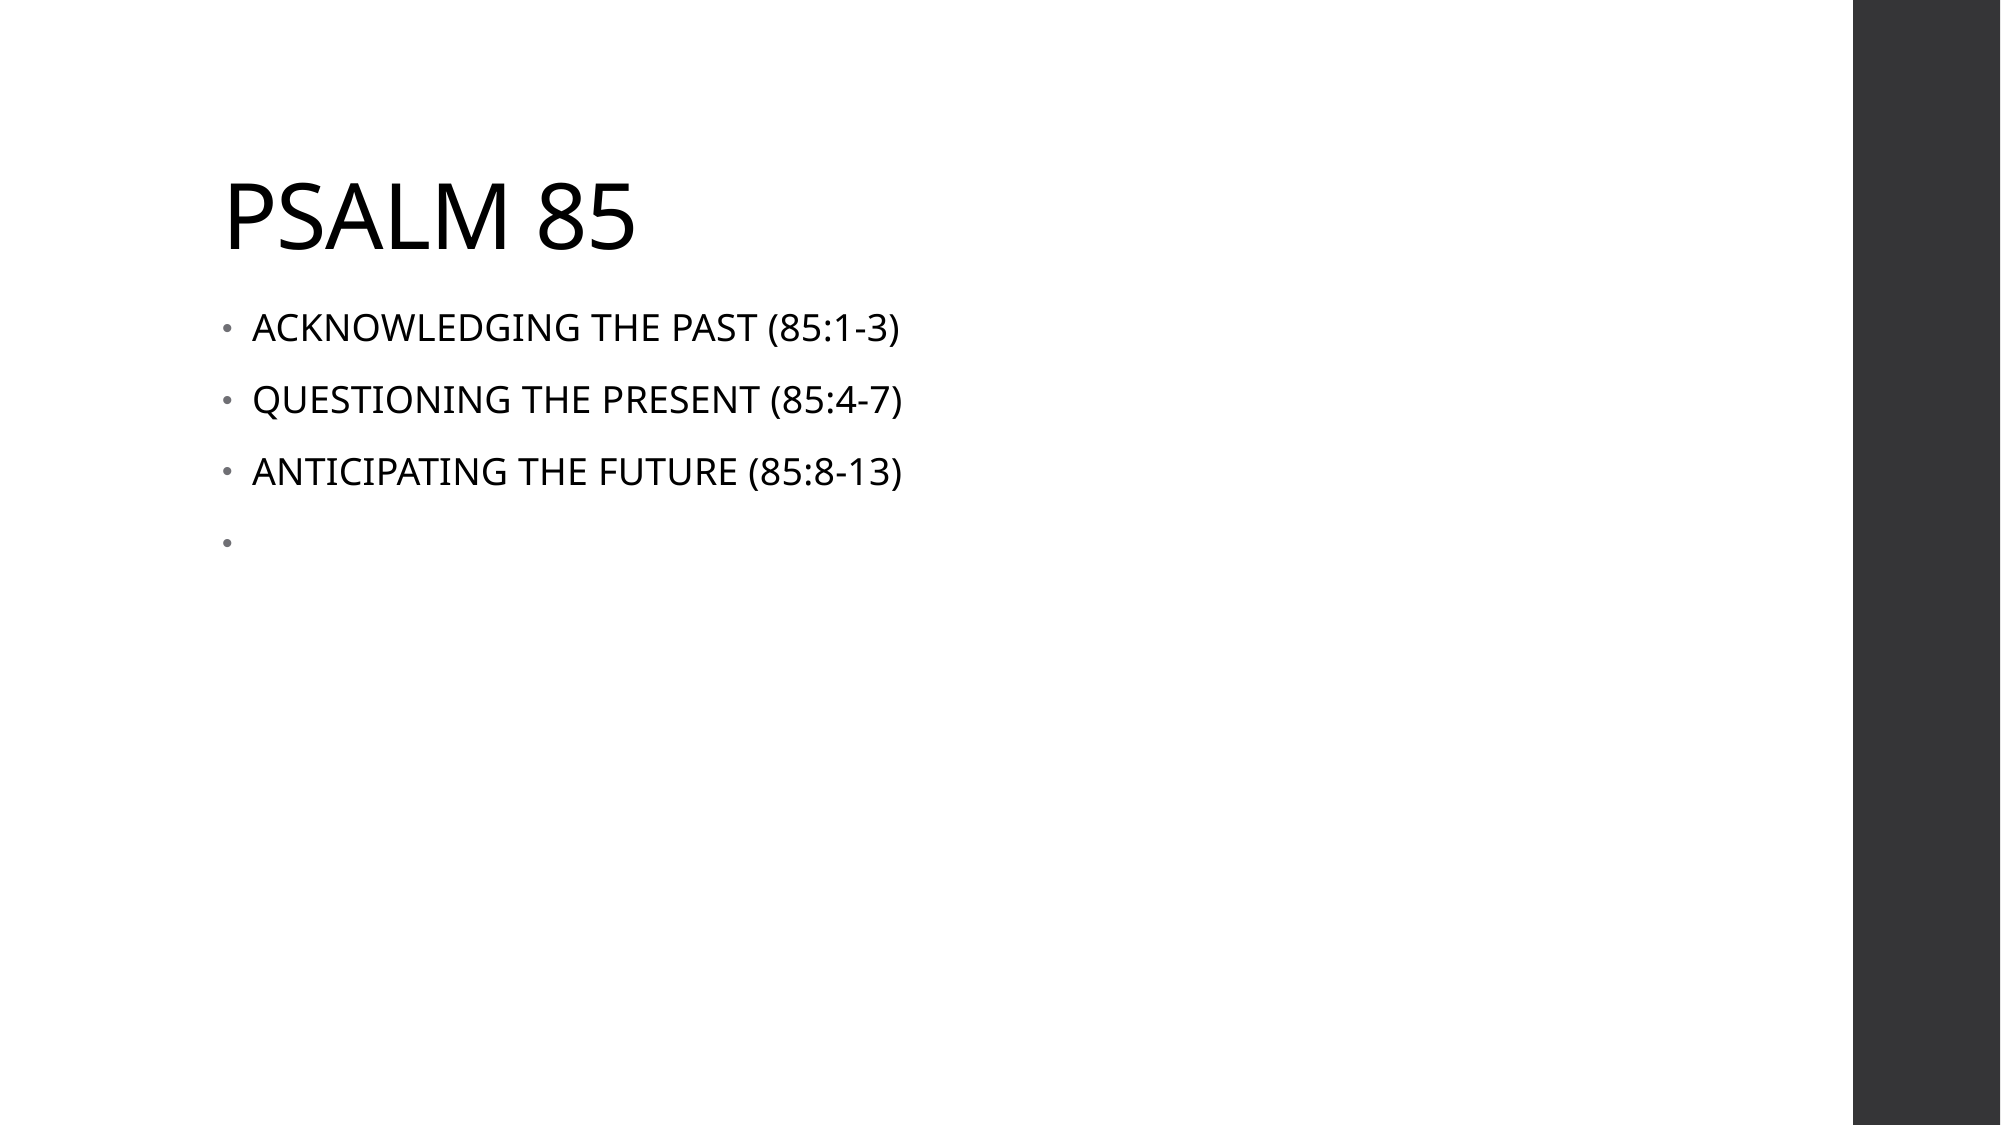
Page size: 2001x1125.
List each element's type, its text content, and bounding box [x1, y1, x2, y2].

list ACKNOWLEDGING THE PAST (85:1-3) QUESTIONING THE PRESENT (85:4-7) ANTICIPATING THE FUTURE (85:8-13) [206, 299, 1617, 1014]
title PSALM 85 [206, 60, 1797, 278]
